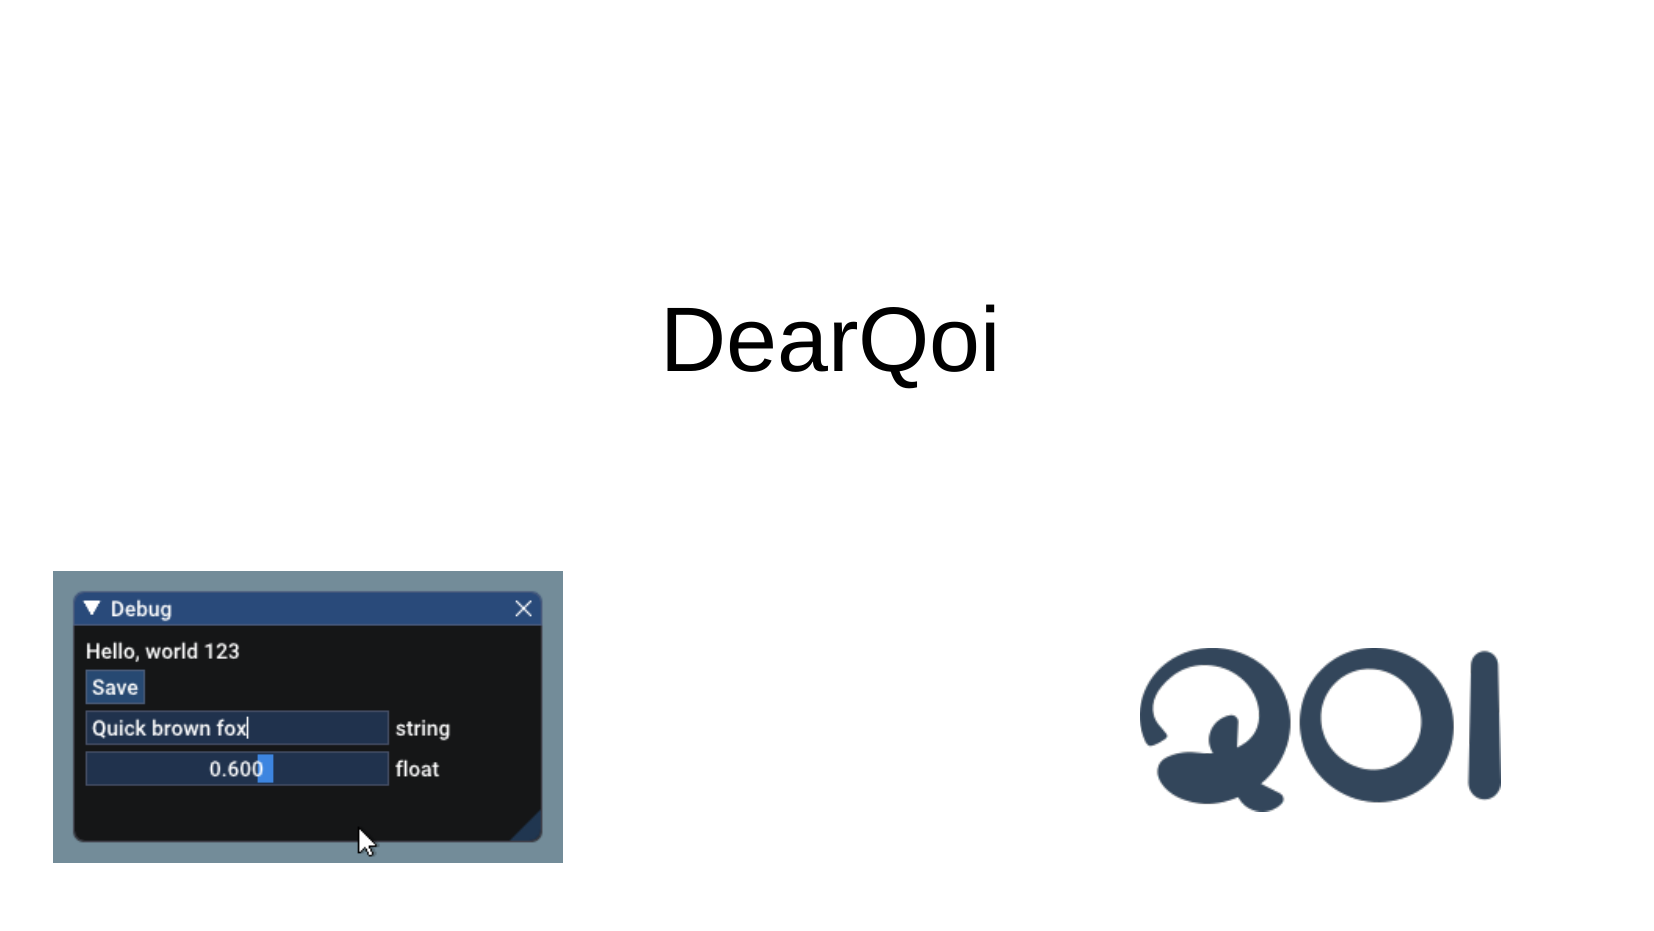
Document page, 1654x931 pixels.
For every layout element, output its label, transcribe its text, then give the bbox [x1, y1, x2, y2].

picture [1140, 648, 1501, 812]
picture [53, 571, 563, 863]
title DearQoi [86, 262, 1576, 418]
